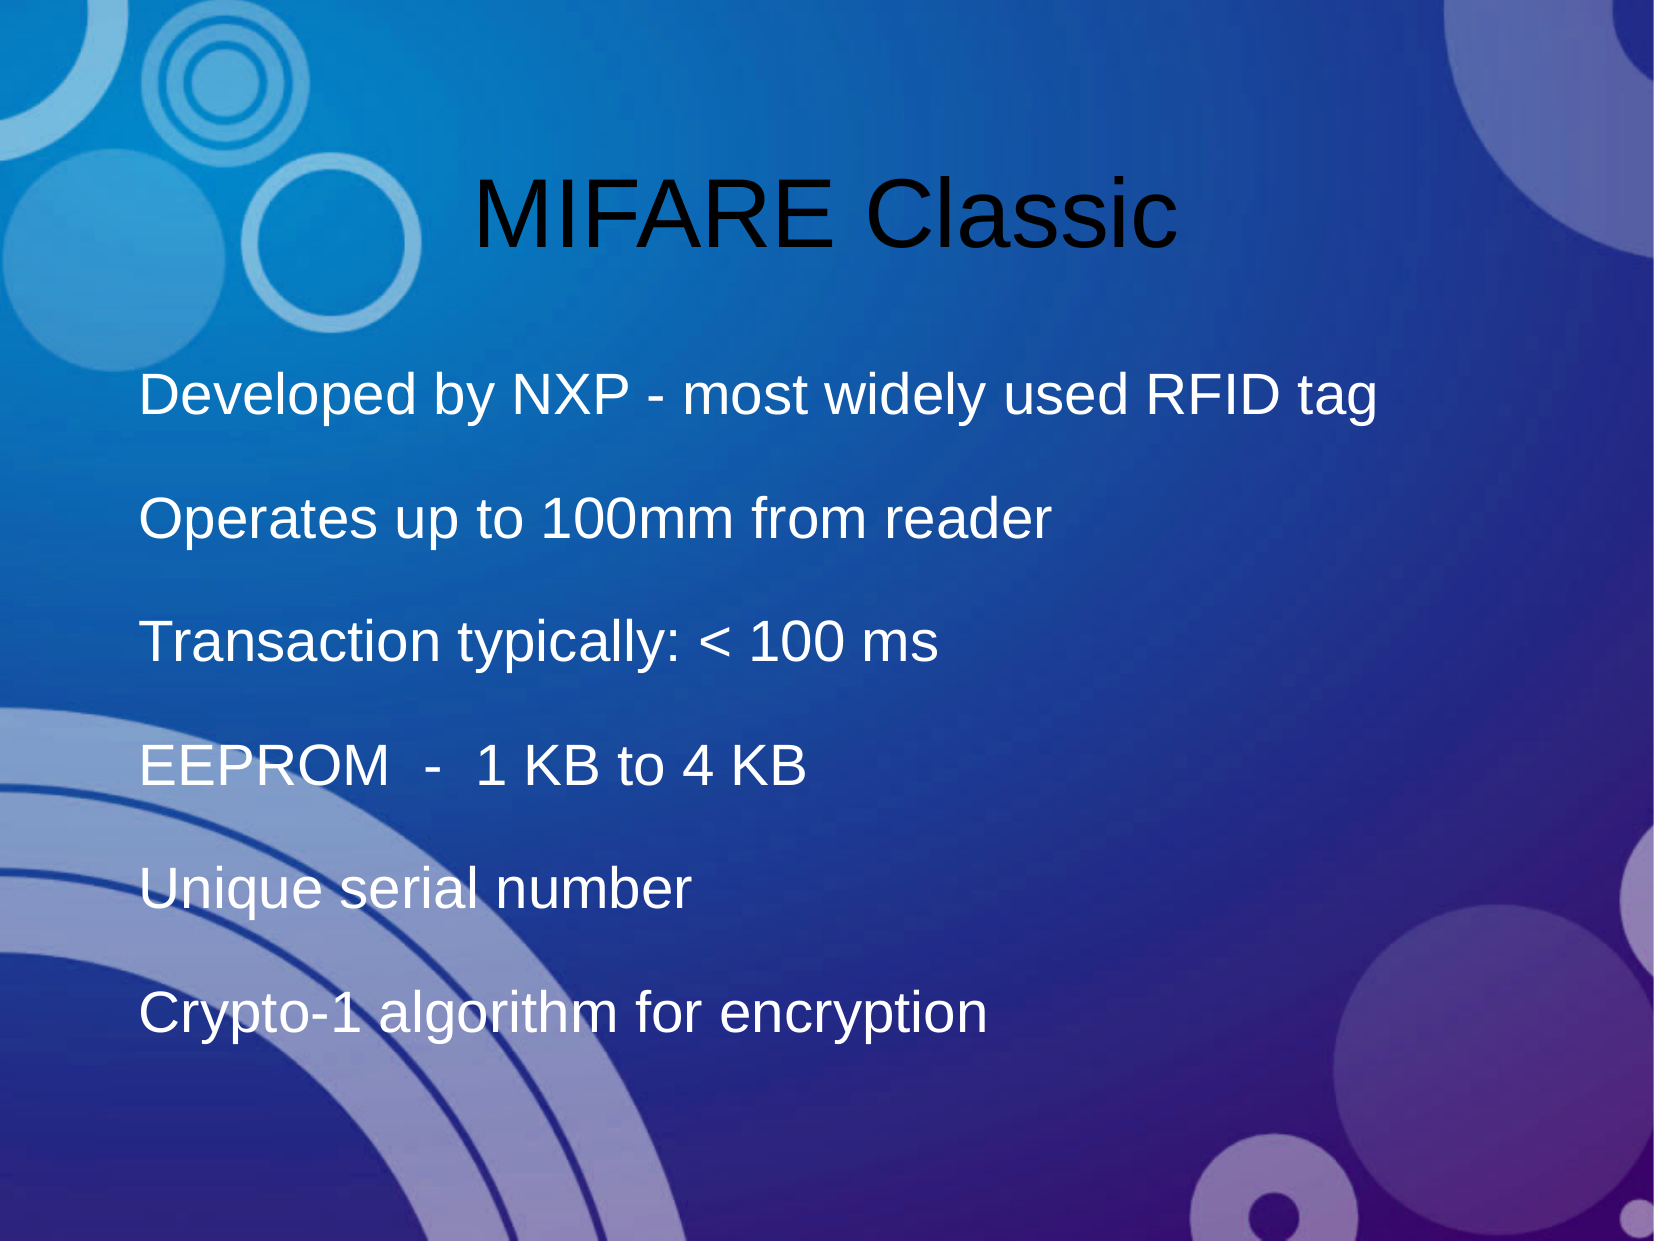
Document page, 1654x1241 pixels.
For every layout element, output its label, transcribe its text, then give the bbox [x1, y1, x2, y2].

title MIFARE Classic [124, 109, 1530, 317]
picture [0, 0, 1654, 1241]
list Developed by NXP - most widely used RFID tag Operates up to 100mm from reader Transaction typically: < 100 ms EEPROM - 1 KB to 4 KB Unique serial number Crypto-1 algorithm for encryption [124, 357, 1530, 1105]
